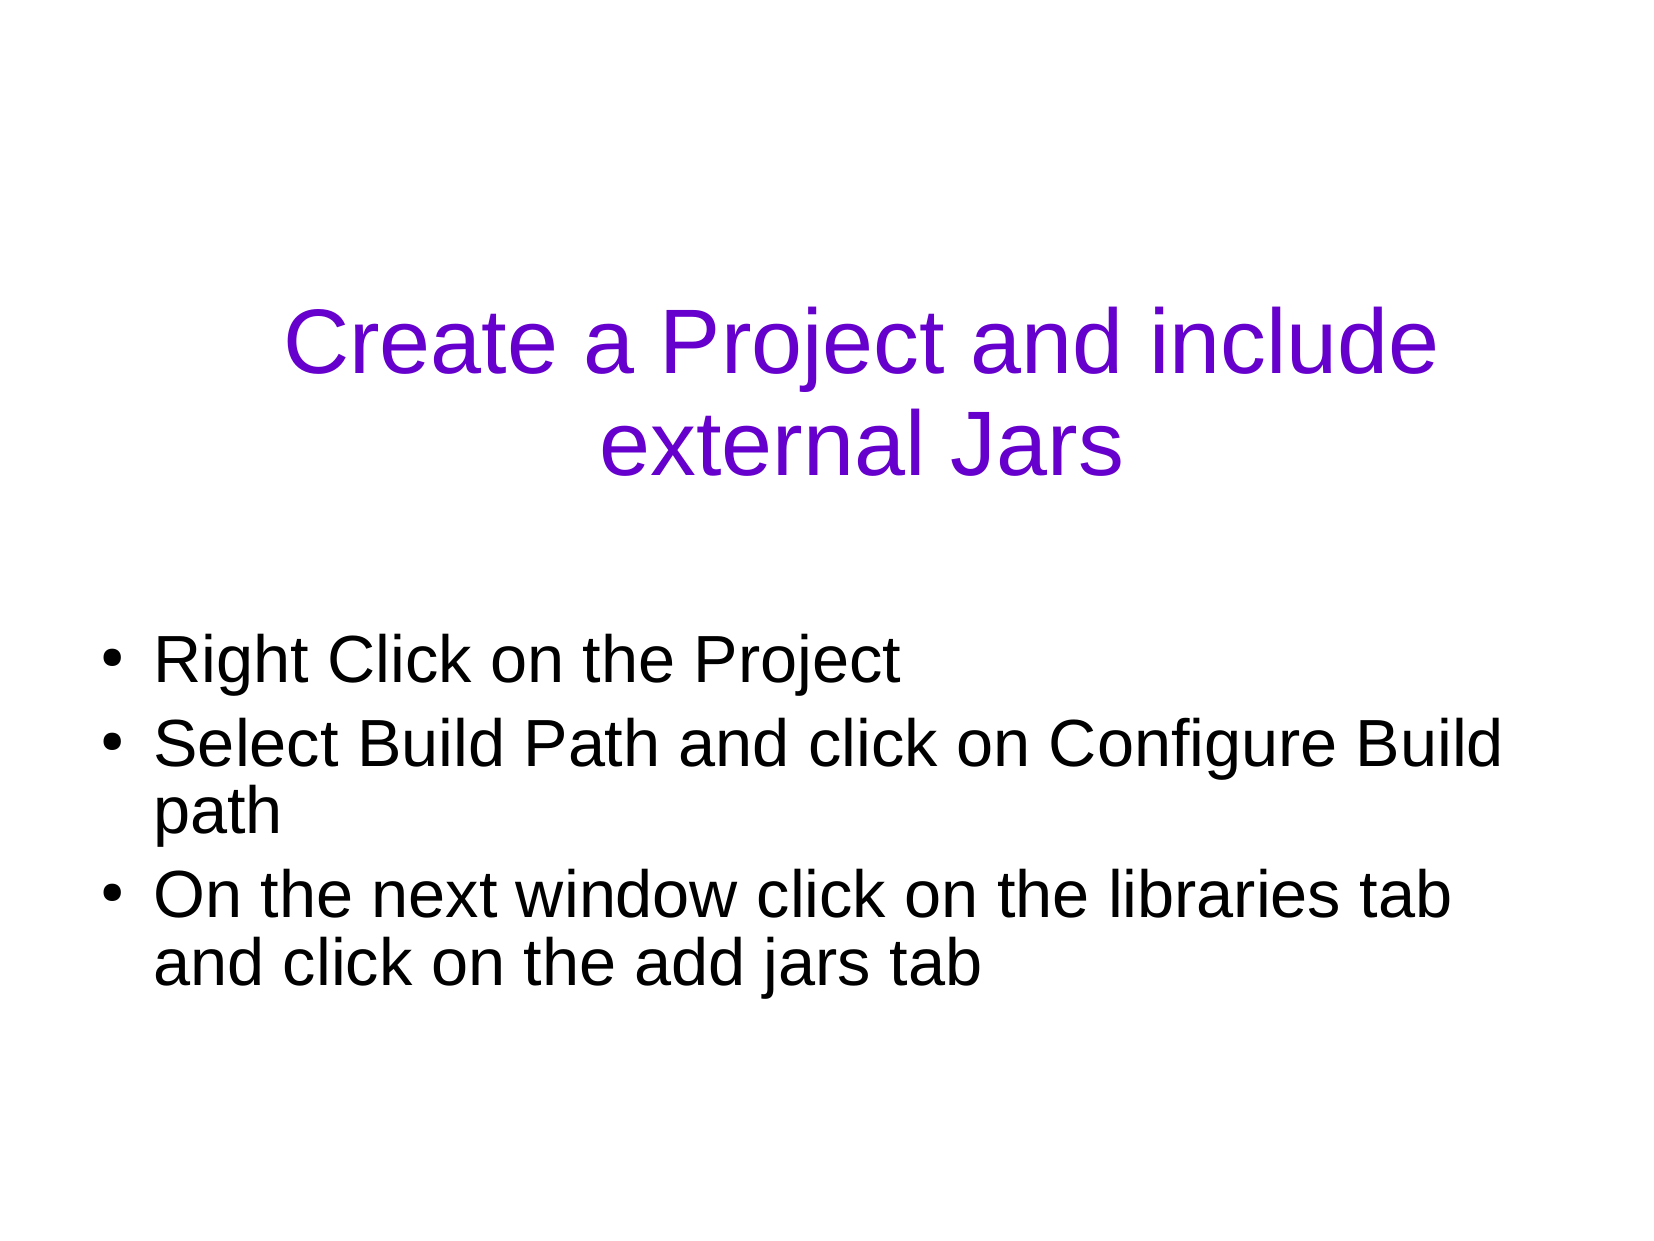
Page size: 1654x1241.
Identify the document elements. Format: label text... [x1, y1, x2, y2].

list Create a Project and include external Jars Right Click on the Project Select Build Path and click on Configure Build path On the next window click on the libraries tab and click on the add jars tab [82, 290, 1571, 1010]
